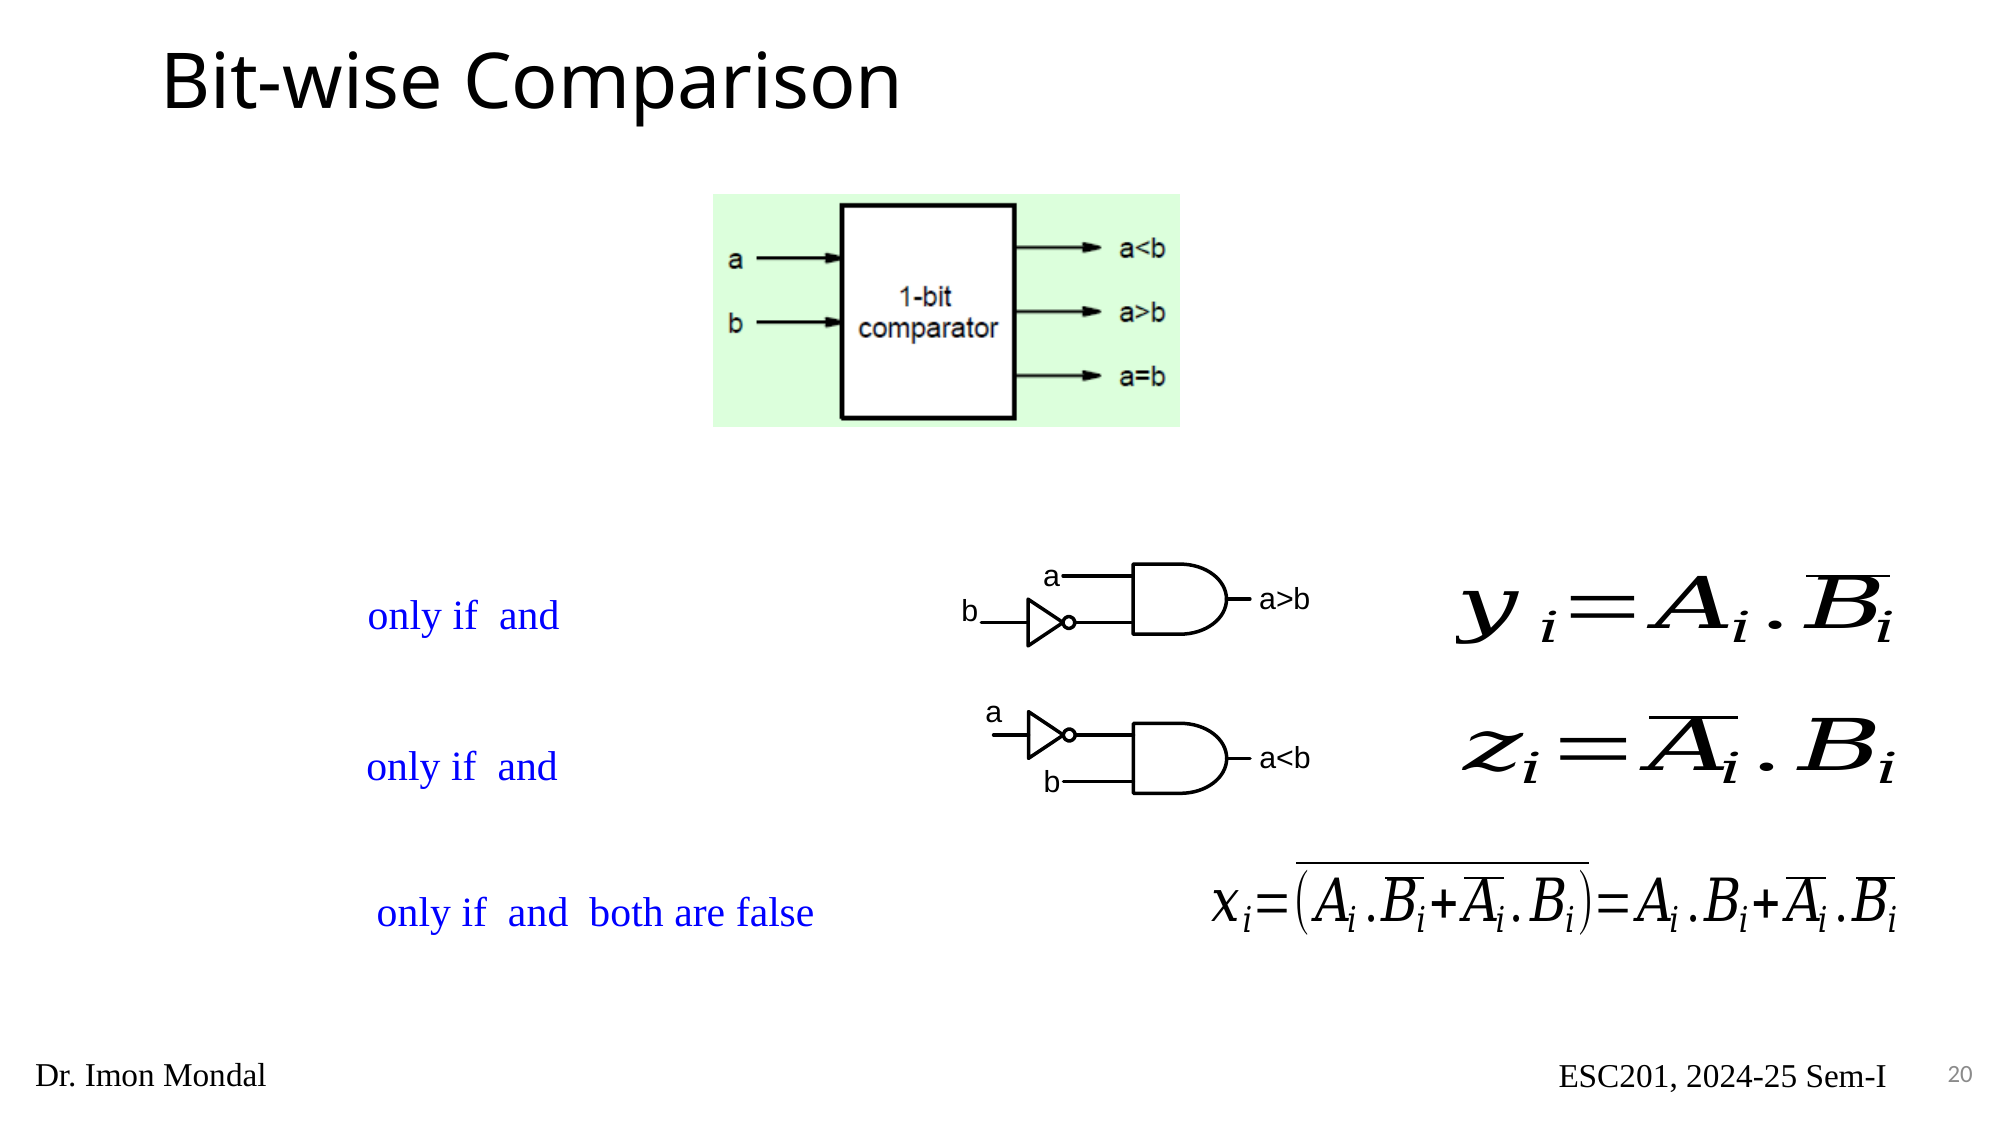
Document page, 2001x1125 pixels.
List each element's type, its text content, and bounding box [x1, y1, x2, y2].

text_box only if and [351, 731, 1072, 797]
text_box only if and [342, 580, 1000, 646]
text_box only if and both are false [351, 877, 1180, 942]
picture [713, 194, 1180, 428]
chart [946, 540, 1332, 658]
title Bit-wise Comparison [145, 19, 1871, 149]
chart [970, 676, 1332, 817]
chart [1456, 711, 1898, 798]
chart [1456, 570, 1898, 657]
chart [1207, 858, 1898, 944]
